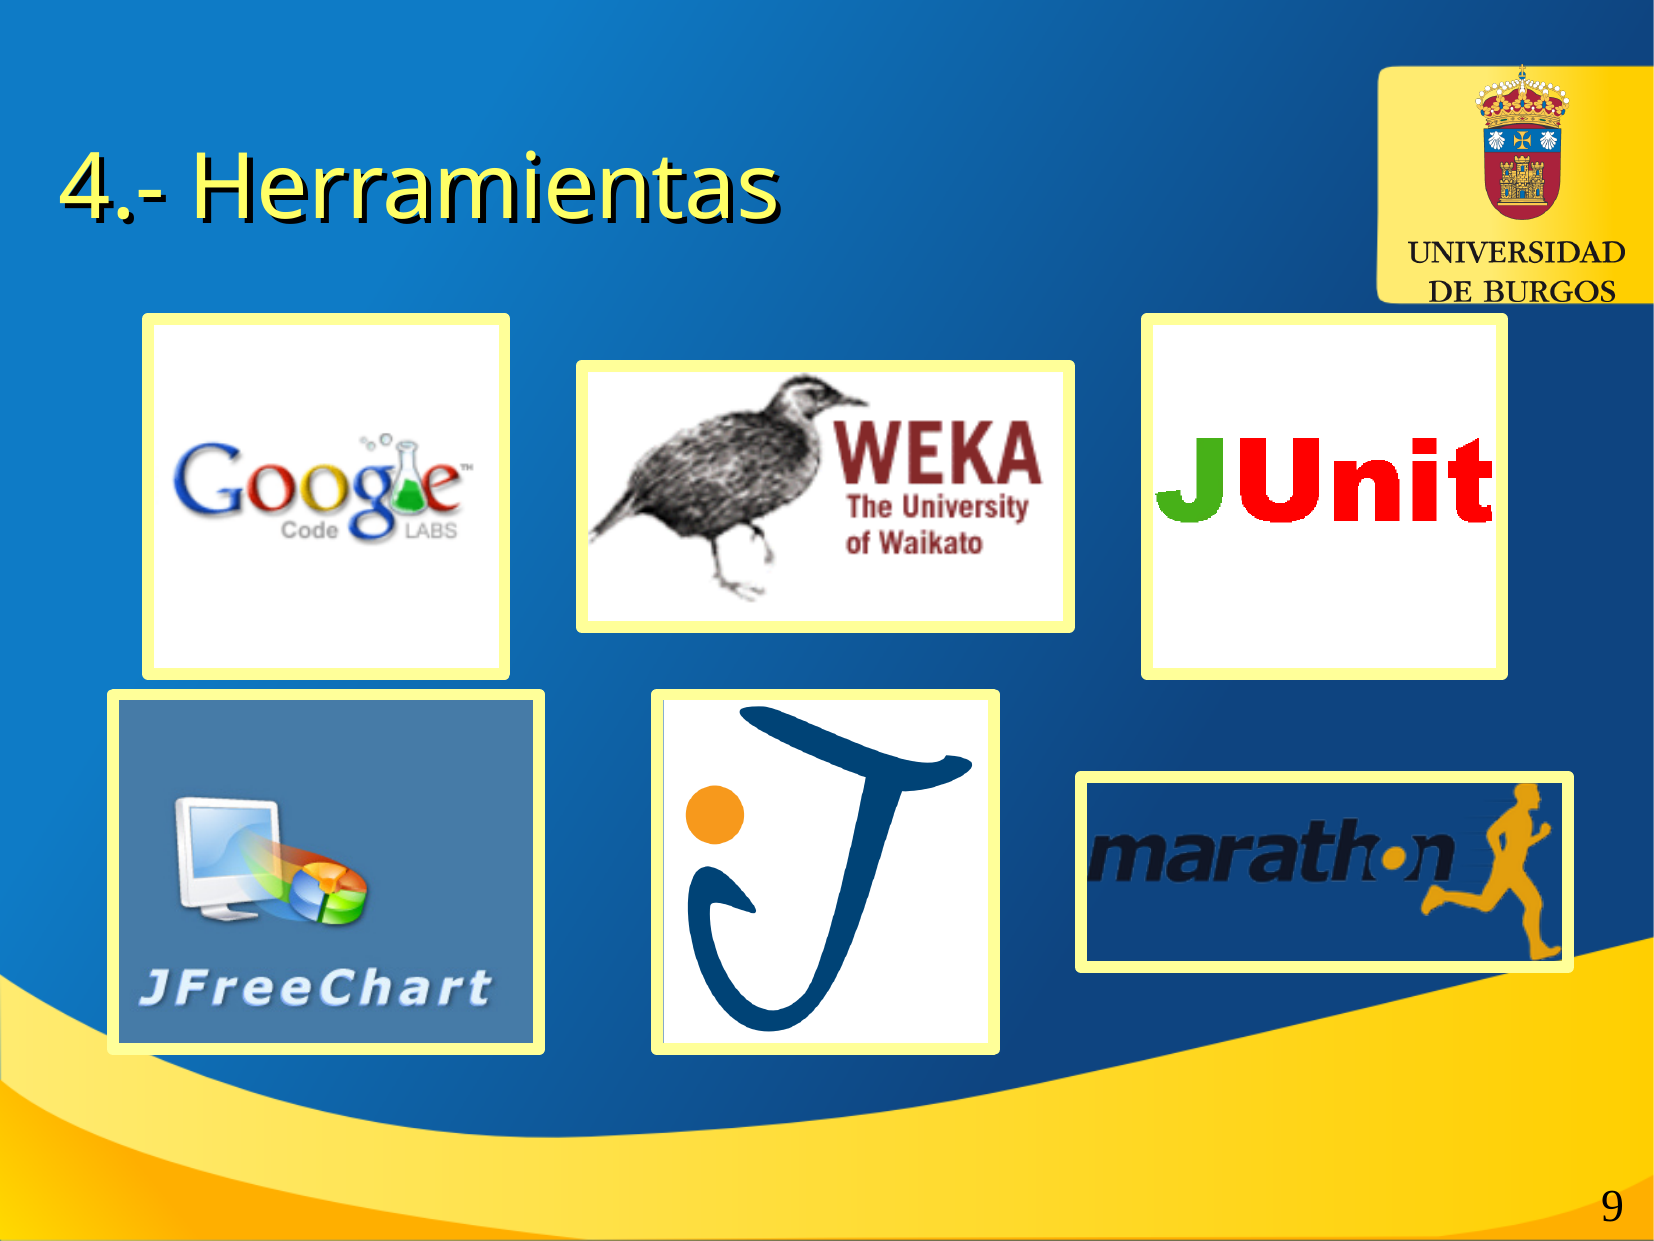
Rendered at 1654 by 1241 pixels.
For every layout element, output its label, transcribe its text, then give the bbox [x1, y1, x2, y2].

picture [0, 0, 1654, 1241]
title 4.- Herramientas [59, 70, 1335, 296]
